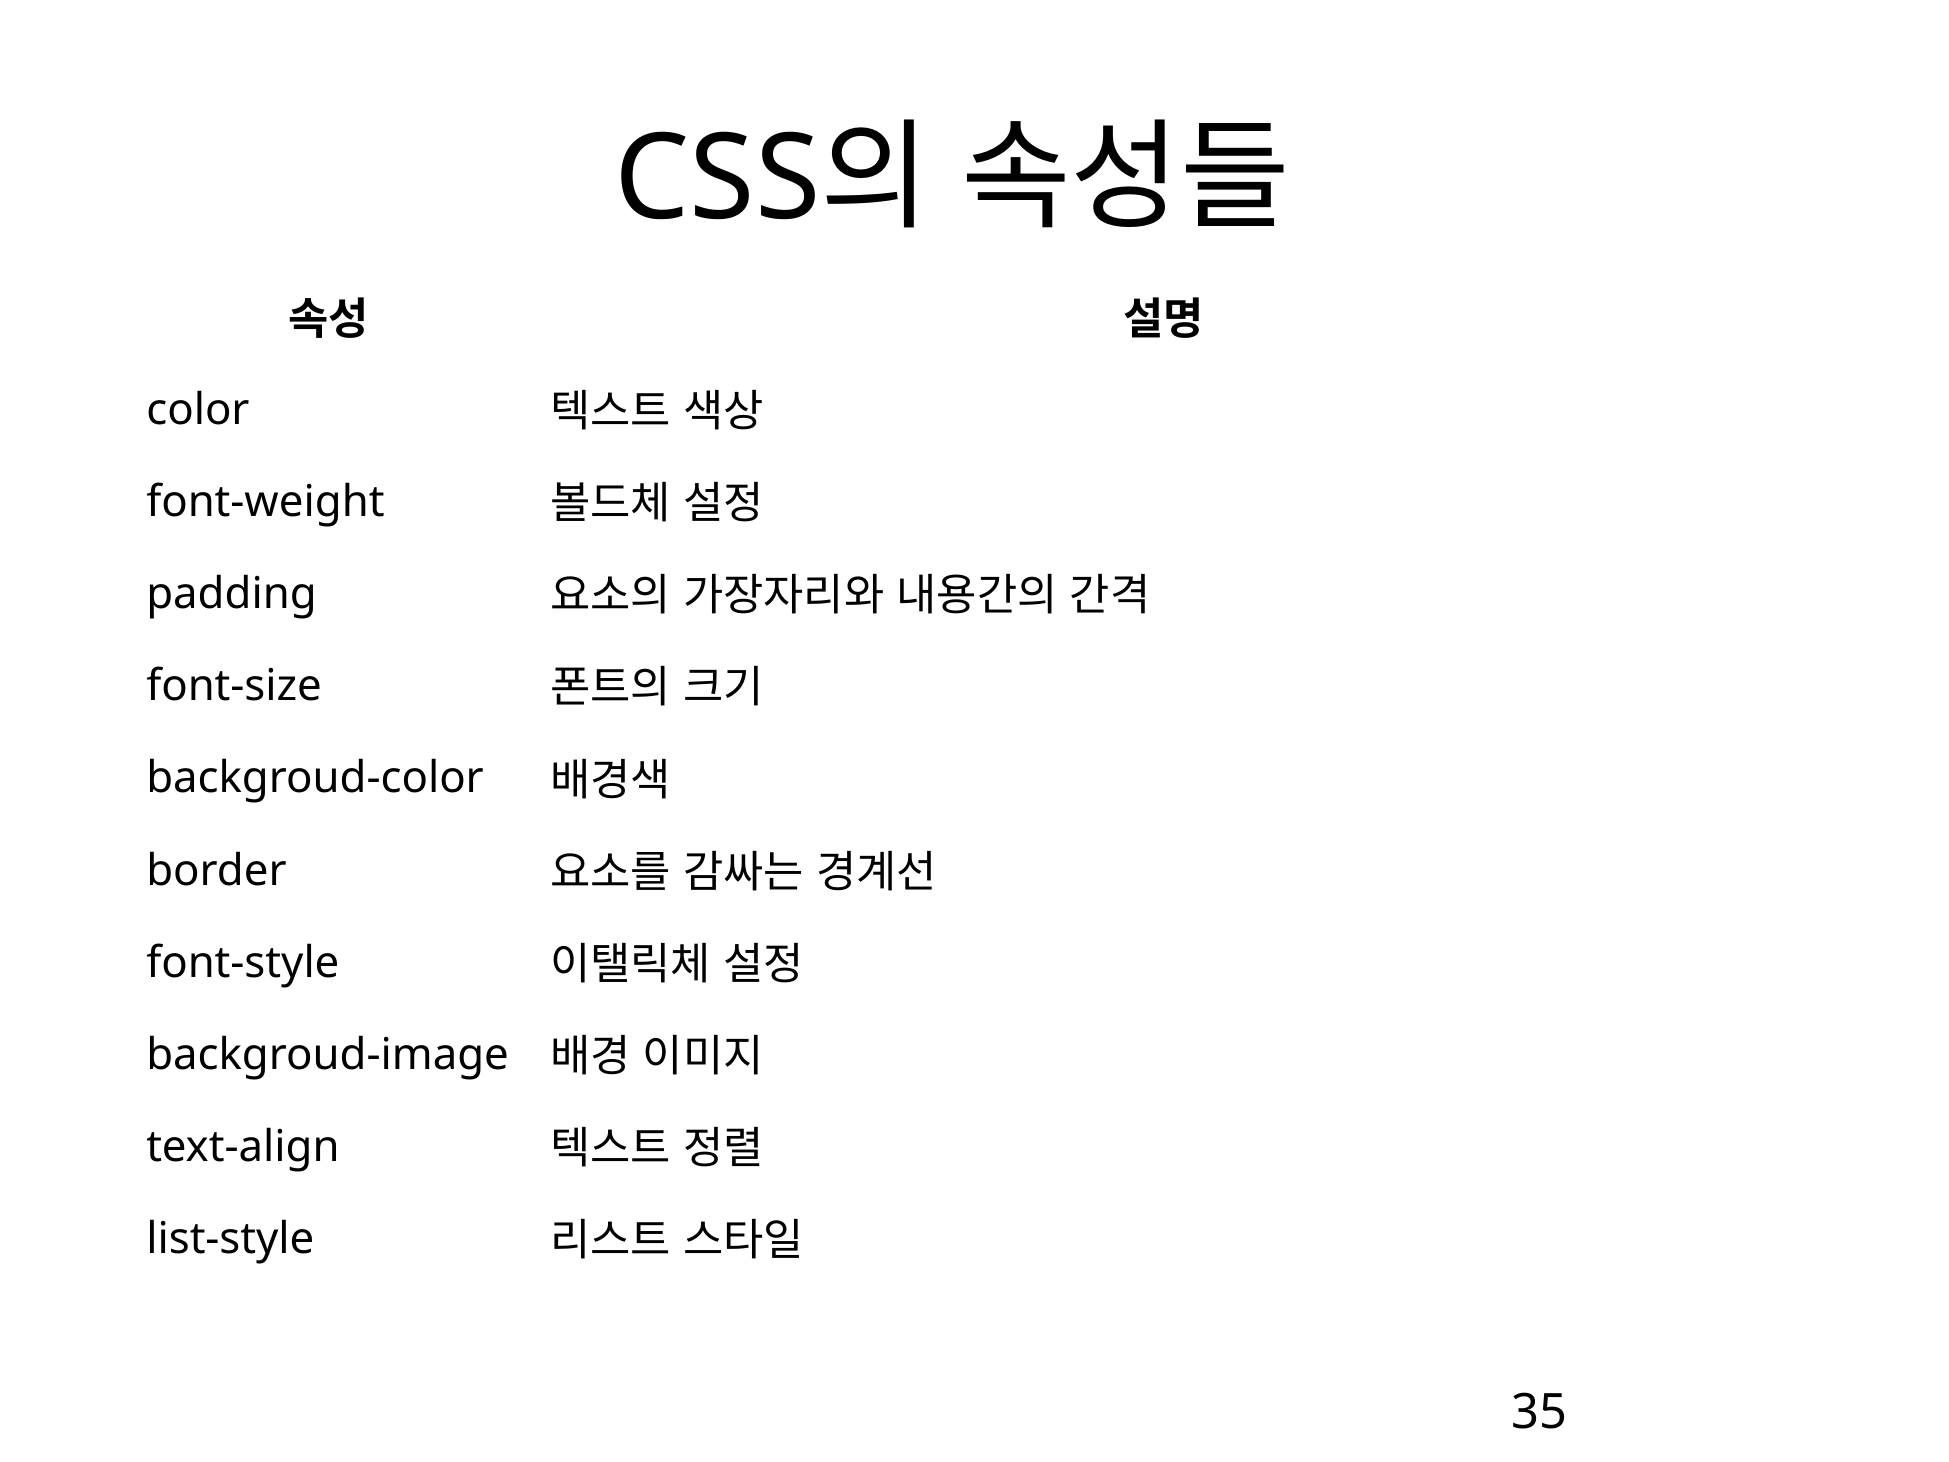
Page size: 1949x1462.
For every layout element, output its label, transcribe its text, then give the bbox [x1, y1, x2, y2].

table_header 속성 [133, 270, 537, 362]
table_cell padding [133, 546, 537, 638]
table_cell backgroud-image [133, 1006, 537, 1098]
table_cell backgroud-color [133, 730, 537, 822]
table_cell 텍스트 색상 [537, 362, 1790, 454]
table_header 설명 [537, 270, 1790, 362]
table_cell font-size [133, 638, 537, 730]
slide_number <숫자> [1496, 1372, 1899, 1462]
title CSS의 속성들 [156, 92, 1749, 255]
table_cell color [133, 362, 537, 454]
table_cell list-style [133, 1190, 537, 1283]
table_cell 요소를 감싸는 경계선 [537, 822, 1790, 914]
table_cell 폰트의 크기 [537, 638, 1790, 730]
table_cell 배경색 [537, 730, 1790, 822]
table_cell 이탤릭체 설정 [537, 914, 1790, 1006]
table_cell 배경 이미지 [537, 1006, 1790, 1098]
table_cell border [133, 822, 537, 914]
table_cell text-align [133, 1098, 537, 1190]
table_cell 텍스트 정렬 [537, 1098, 1790, 1190]
table_cell font-weight [133, 454, 537, 546]
table_cell 요소의 가장자리와 내용간의 간격 [537, 546, 1790, 638]
table_cell 볼드체 설정 [537, 454, 1790, 546]
table_cell 리스트 스타일 [537, 1190, 1790, 1283]
table_cell font-style [133, 914, 537, 1006]
